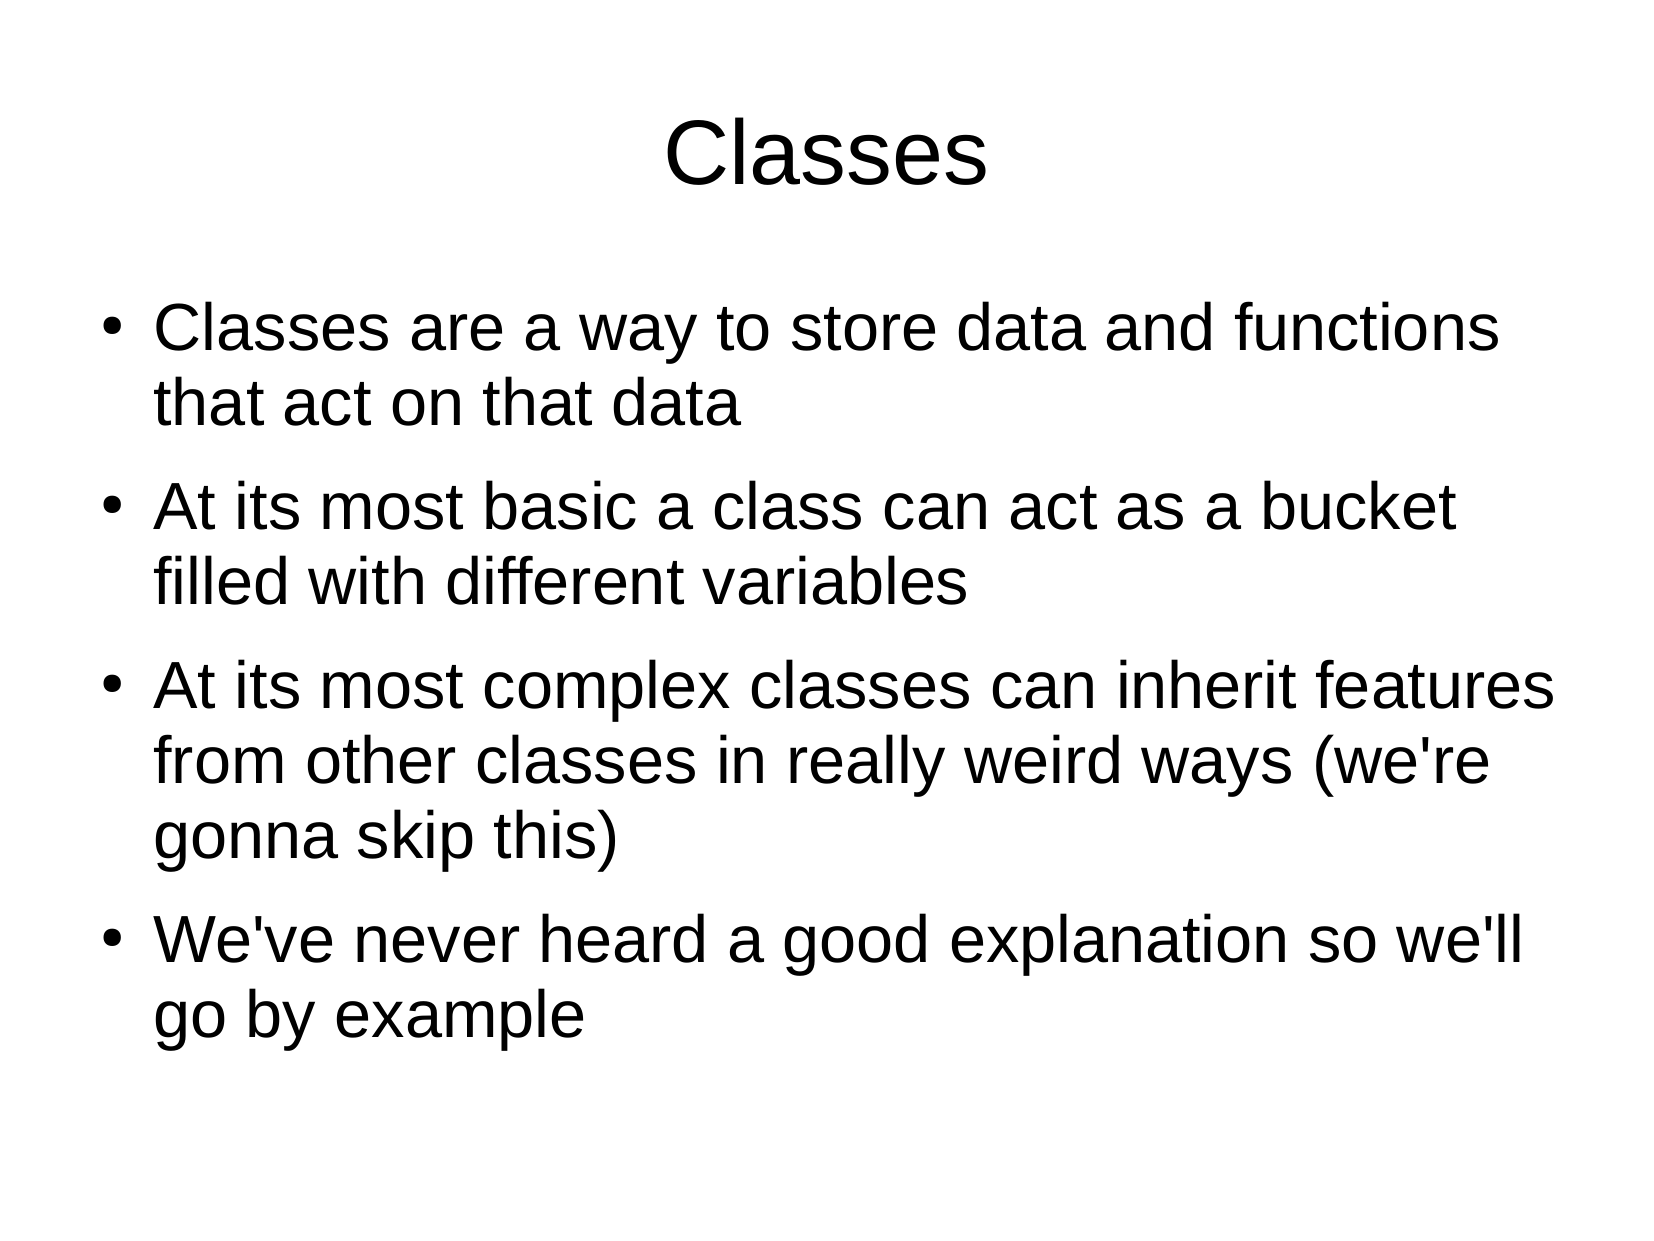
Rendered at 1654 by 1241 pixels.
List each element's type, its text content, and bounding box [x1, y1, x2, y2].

title Classes [82, 49, 1571, 257]
list Classes are a way to store data and functions that act on that data At its most basic a class can act as a bucket filled with different variables At its most complex classes can inherit features from other classes in really weird ways (we're gonna skip this) We've never heard a good explanation so we'll go by example [82, 290, 1571, 1109]
